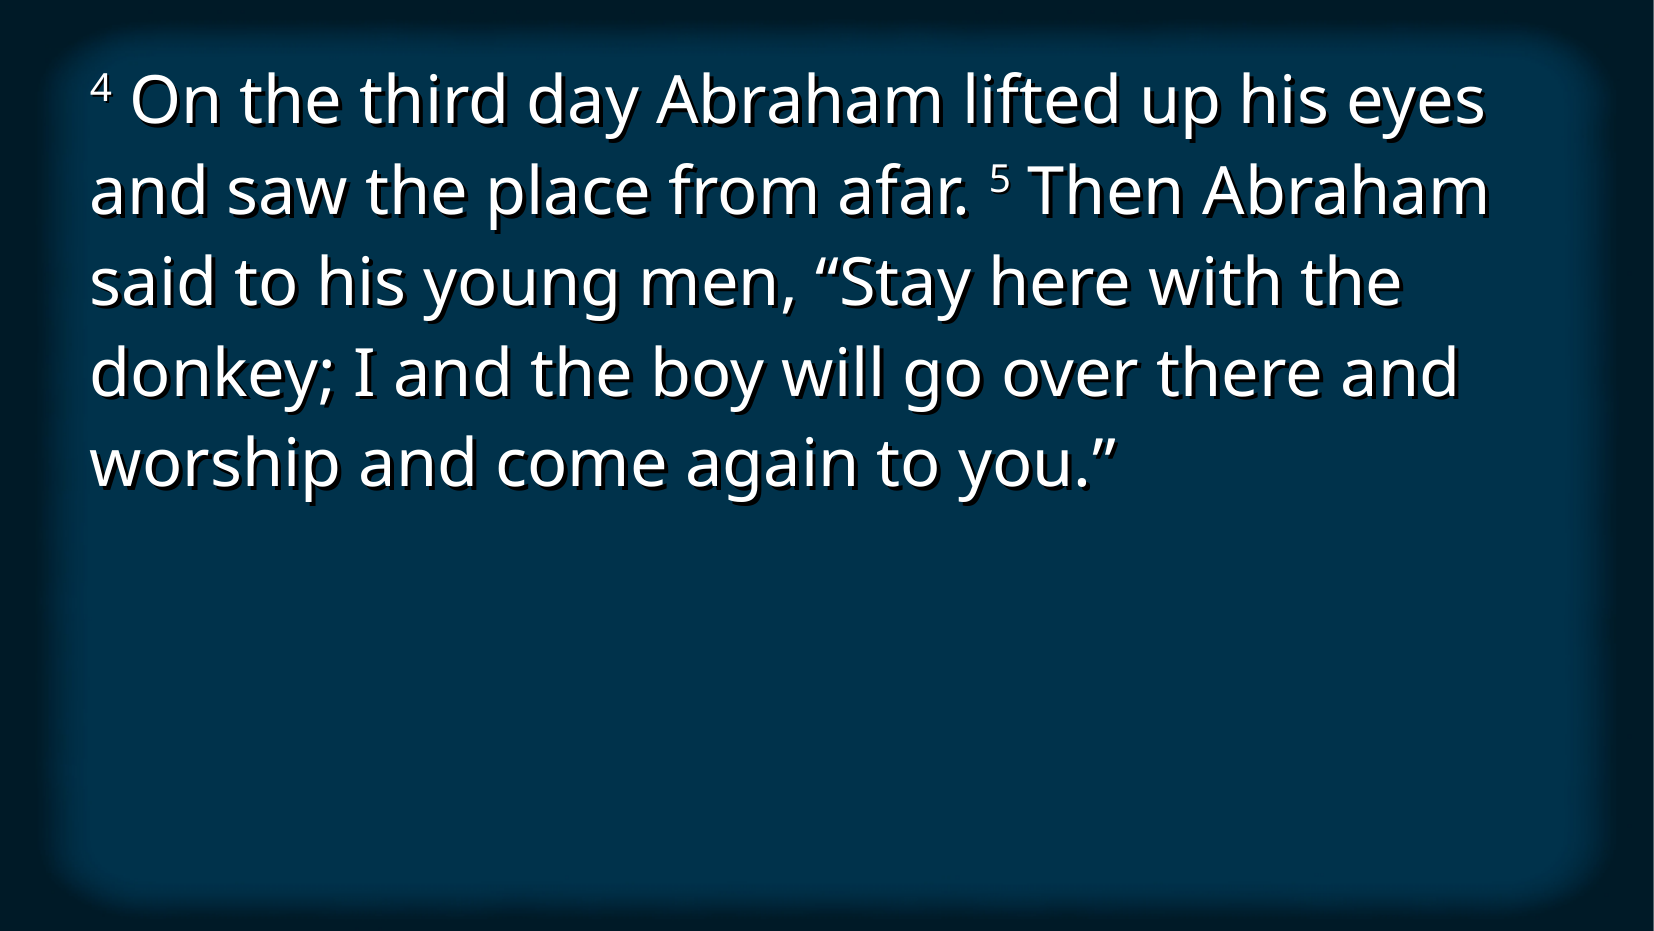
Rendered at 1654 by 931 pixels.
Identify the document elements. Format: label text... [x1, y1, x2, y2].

picture [0, 0, 1654, 931]
text_box 4 On the third day Abraham lifted up his eyes and saw the place from afar. 5 Then Abraham said to his young men, “Stay here with the donkey; I and the boy will go over there and worship and come again to you.” [75, 45, 1591, 504]
